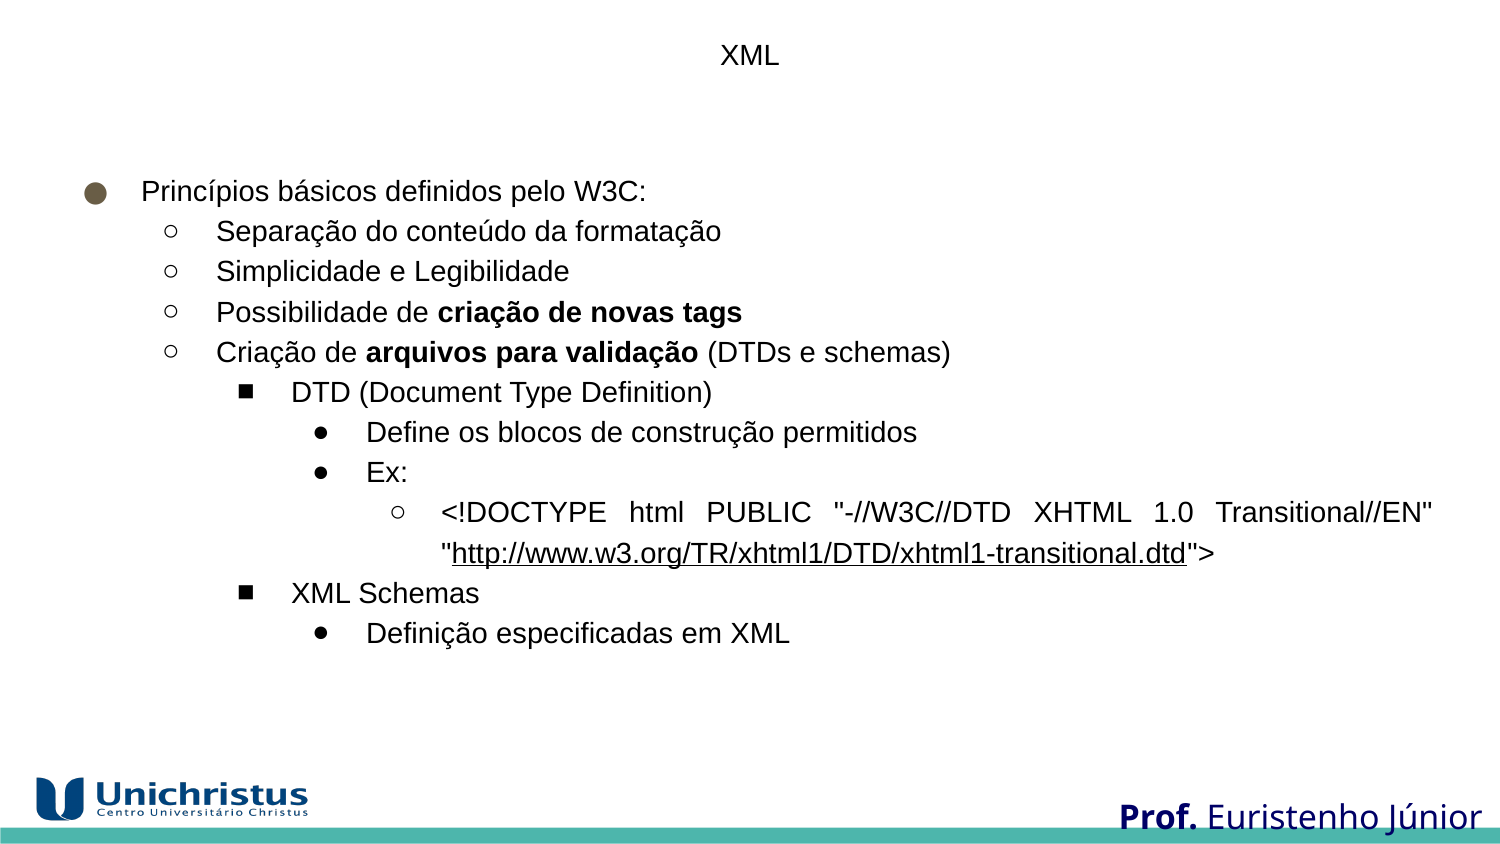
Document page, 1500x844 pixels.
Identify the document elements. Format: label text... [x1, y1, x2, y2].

picture [32, 775, 312, 822]
title XML [51, 20, 1449, 137]
list Princípios básicos definidos pelo W3C: Separação do conteúdo da formatação Simplicidade e Legibilidade Possibilidade de criação de novas tags Criação de arquivos para validação (DTDs e schemas) DTD (Document Type Definition) Define os blocos de construção permitidos Ex: <!DOCTYPE html PUBLIC "-//W3C//DTD XHTML 1.0 Transitional//EN" "http://www.w3.org/TR/xhtml1/DTD/xhtml1-transitional.dtd"> XML Schemas Definição especificadas em XML [51, 152, 1449, 750]
